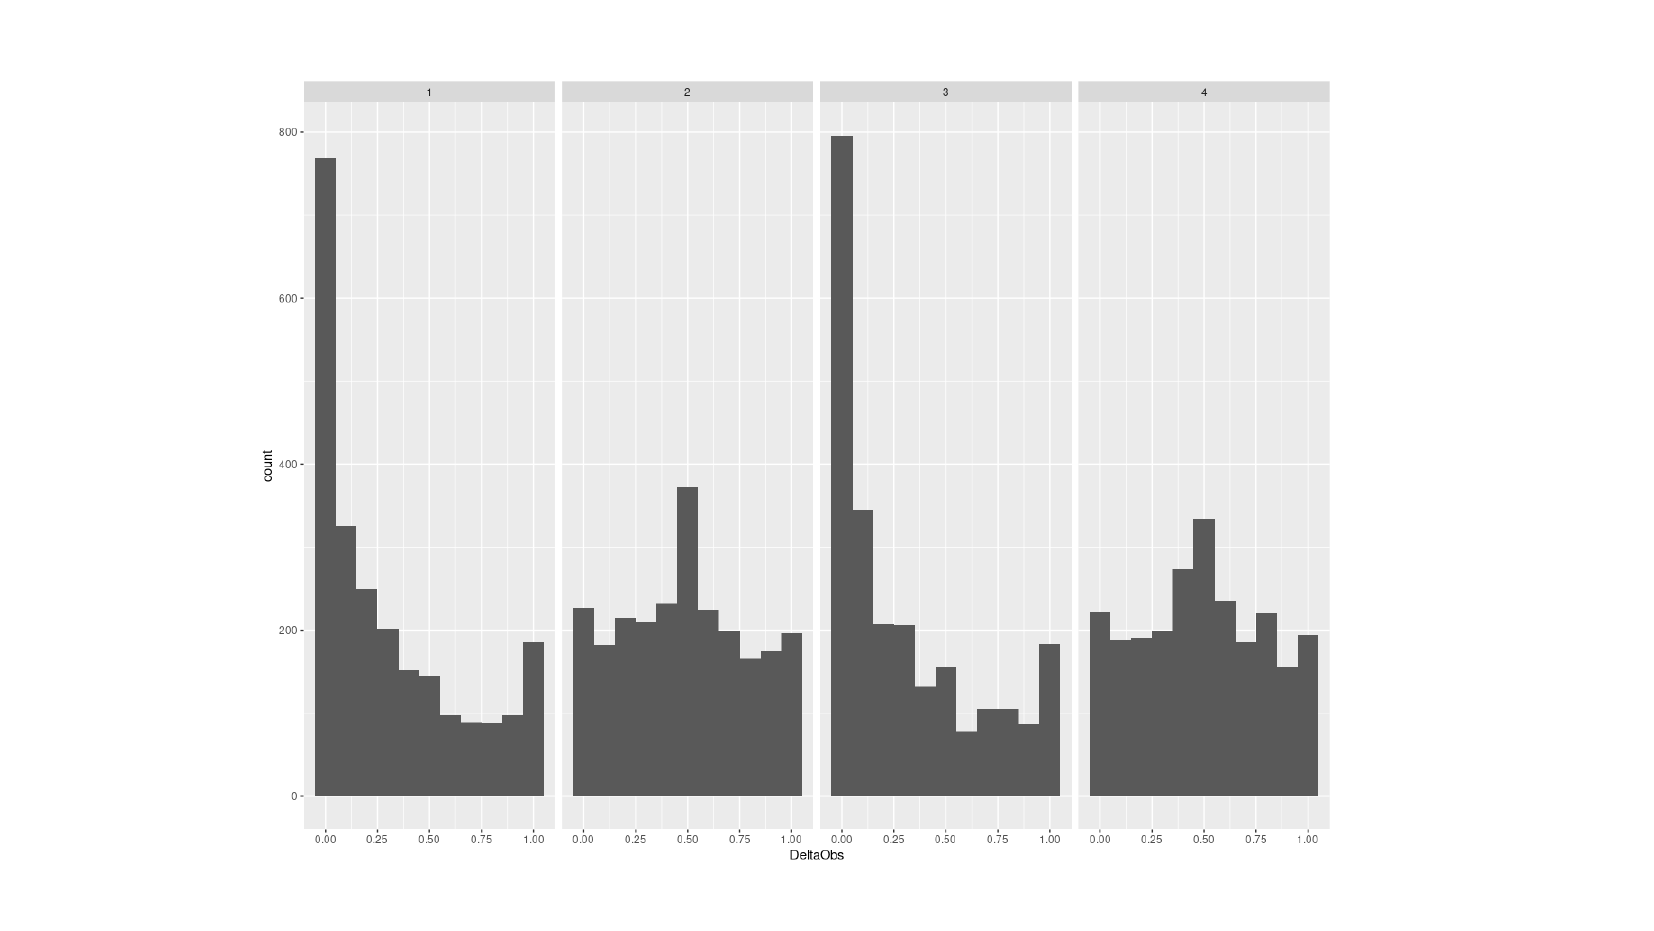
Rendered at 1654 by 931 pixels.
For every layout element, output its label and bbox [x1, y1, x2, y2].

picture [255, 74, 1336, 869]
